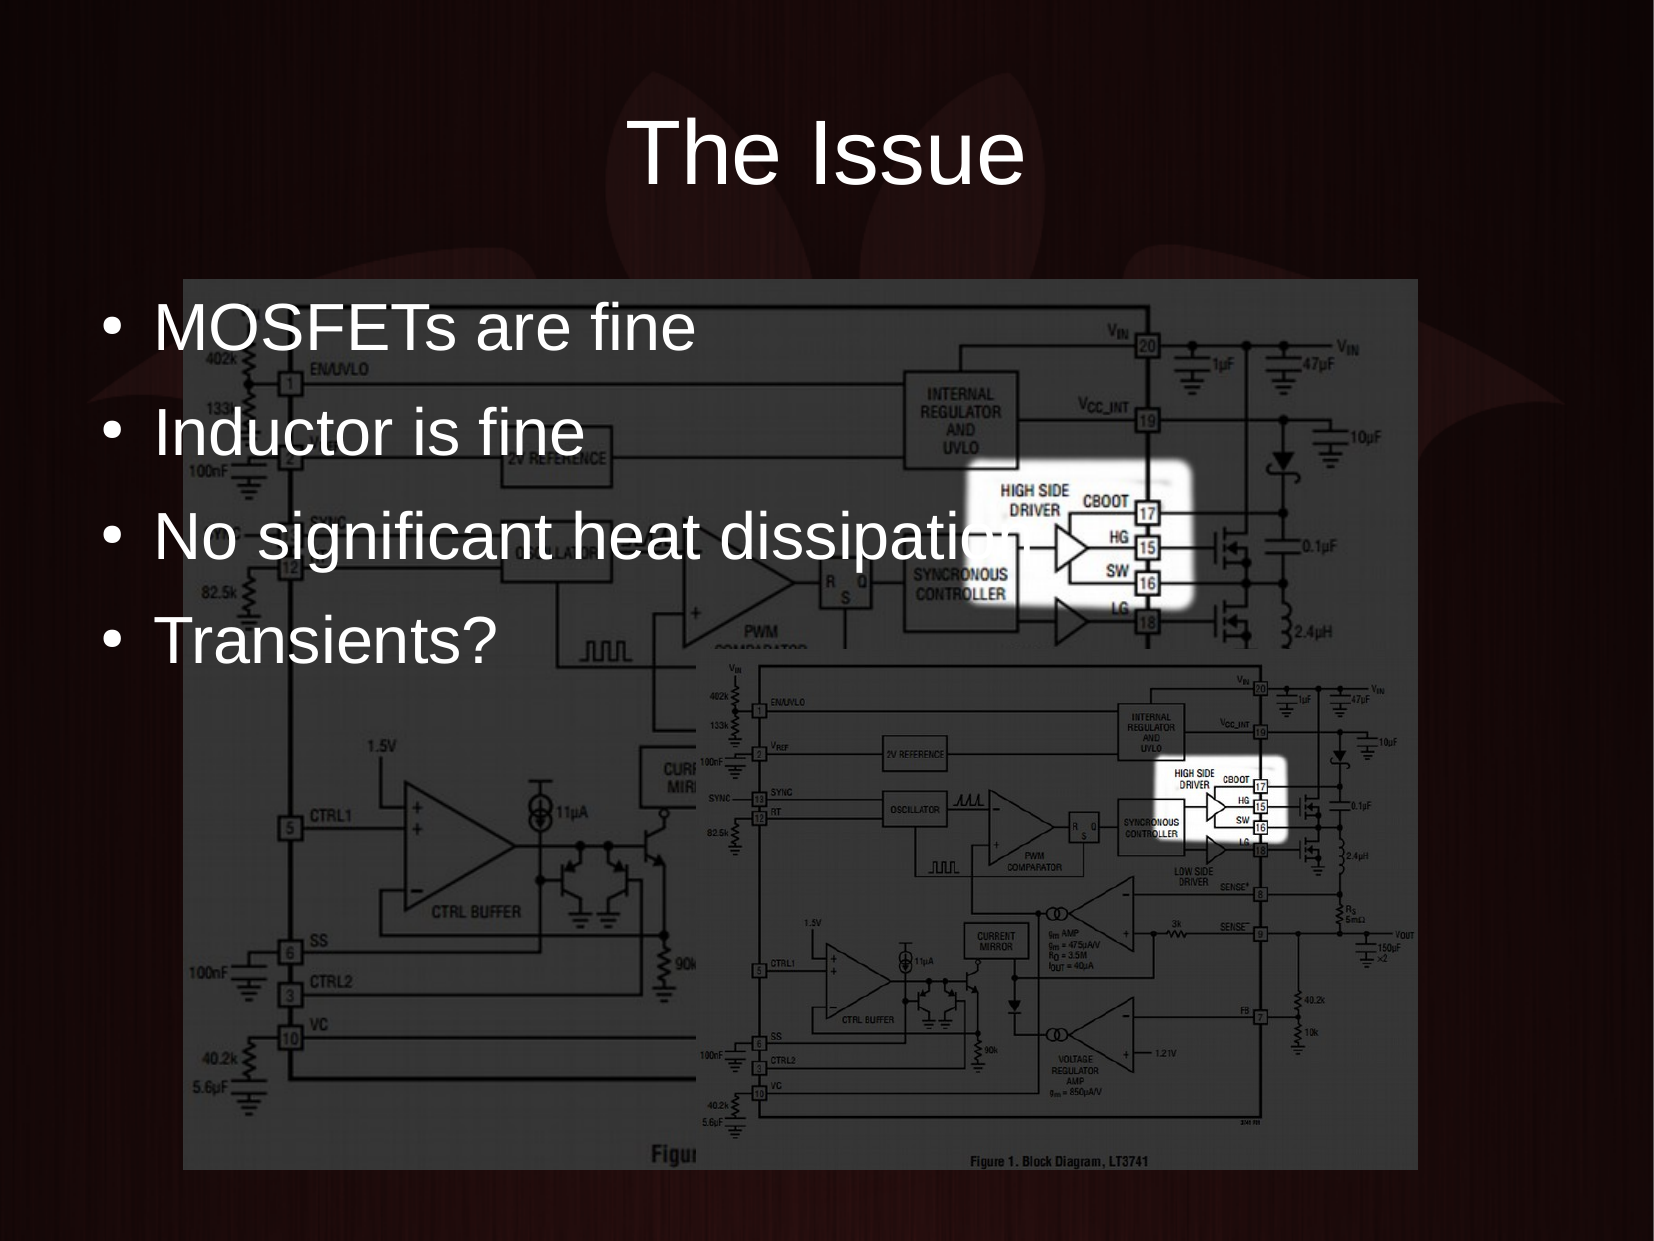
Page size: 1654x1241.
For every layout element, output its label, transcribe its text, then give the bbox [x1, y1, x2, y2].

list MOSFETs are fine Inductor is fine No significant heat dissipation Transients? [82, 290, 1571, 1010]
picture [0, 0, 1654, 1241]
title The Issue [82, 49, 1571, 257]
